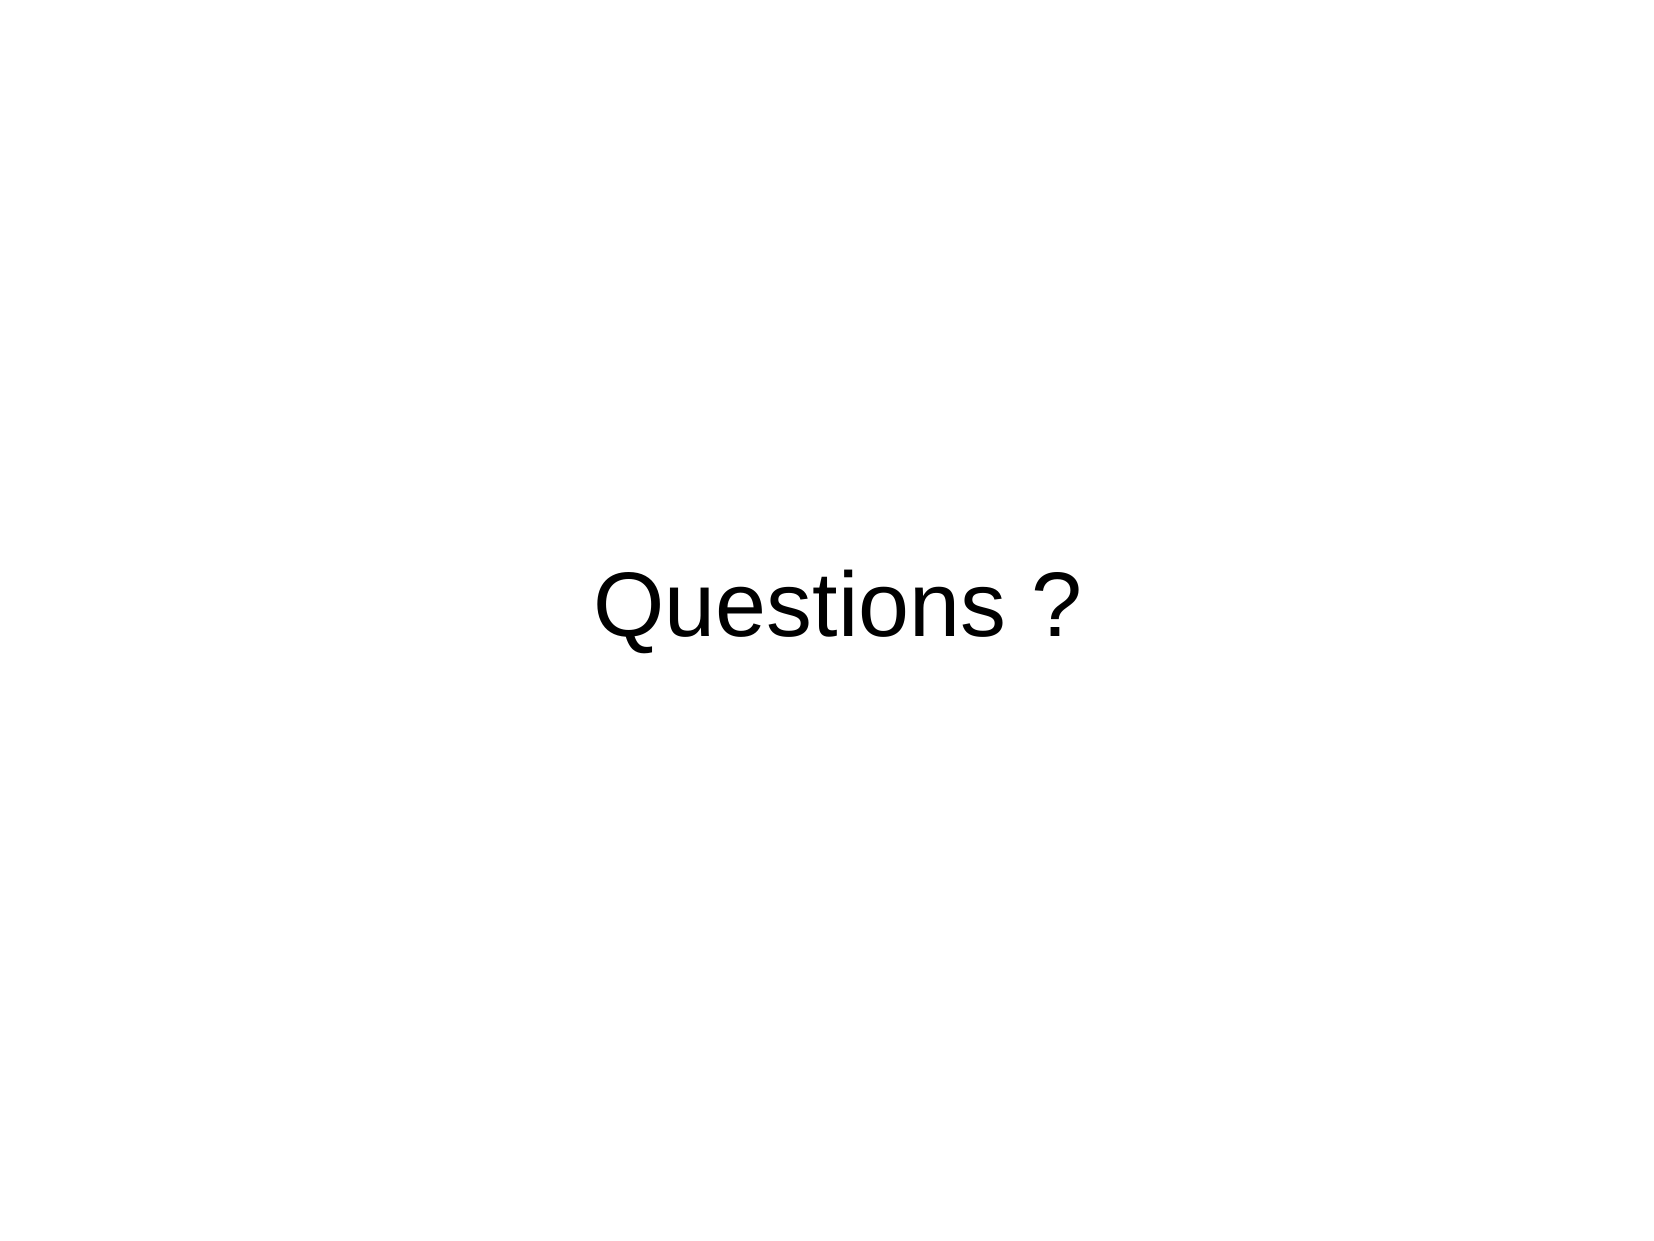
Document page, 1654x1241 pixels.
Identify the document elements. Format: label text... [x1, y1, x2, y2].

title Questions ? [94, 501, 1583, 709]
